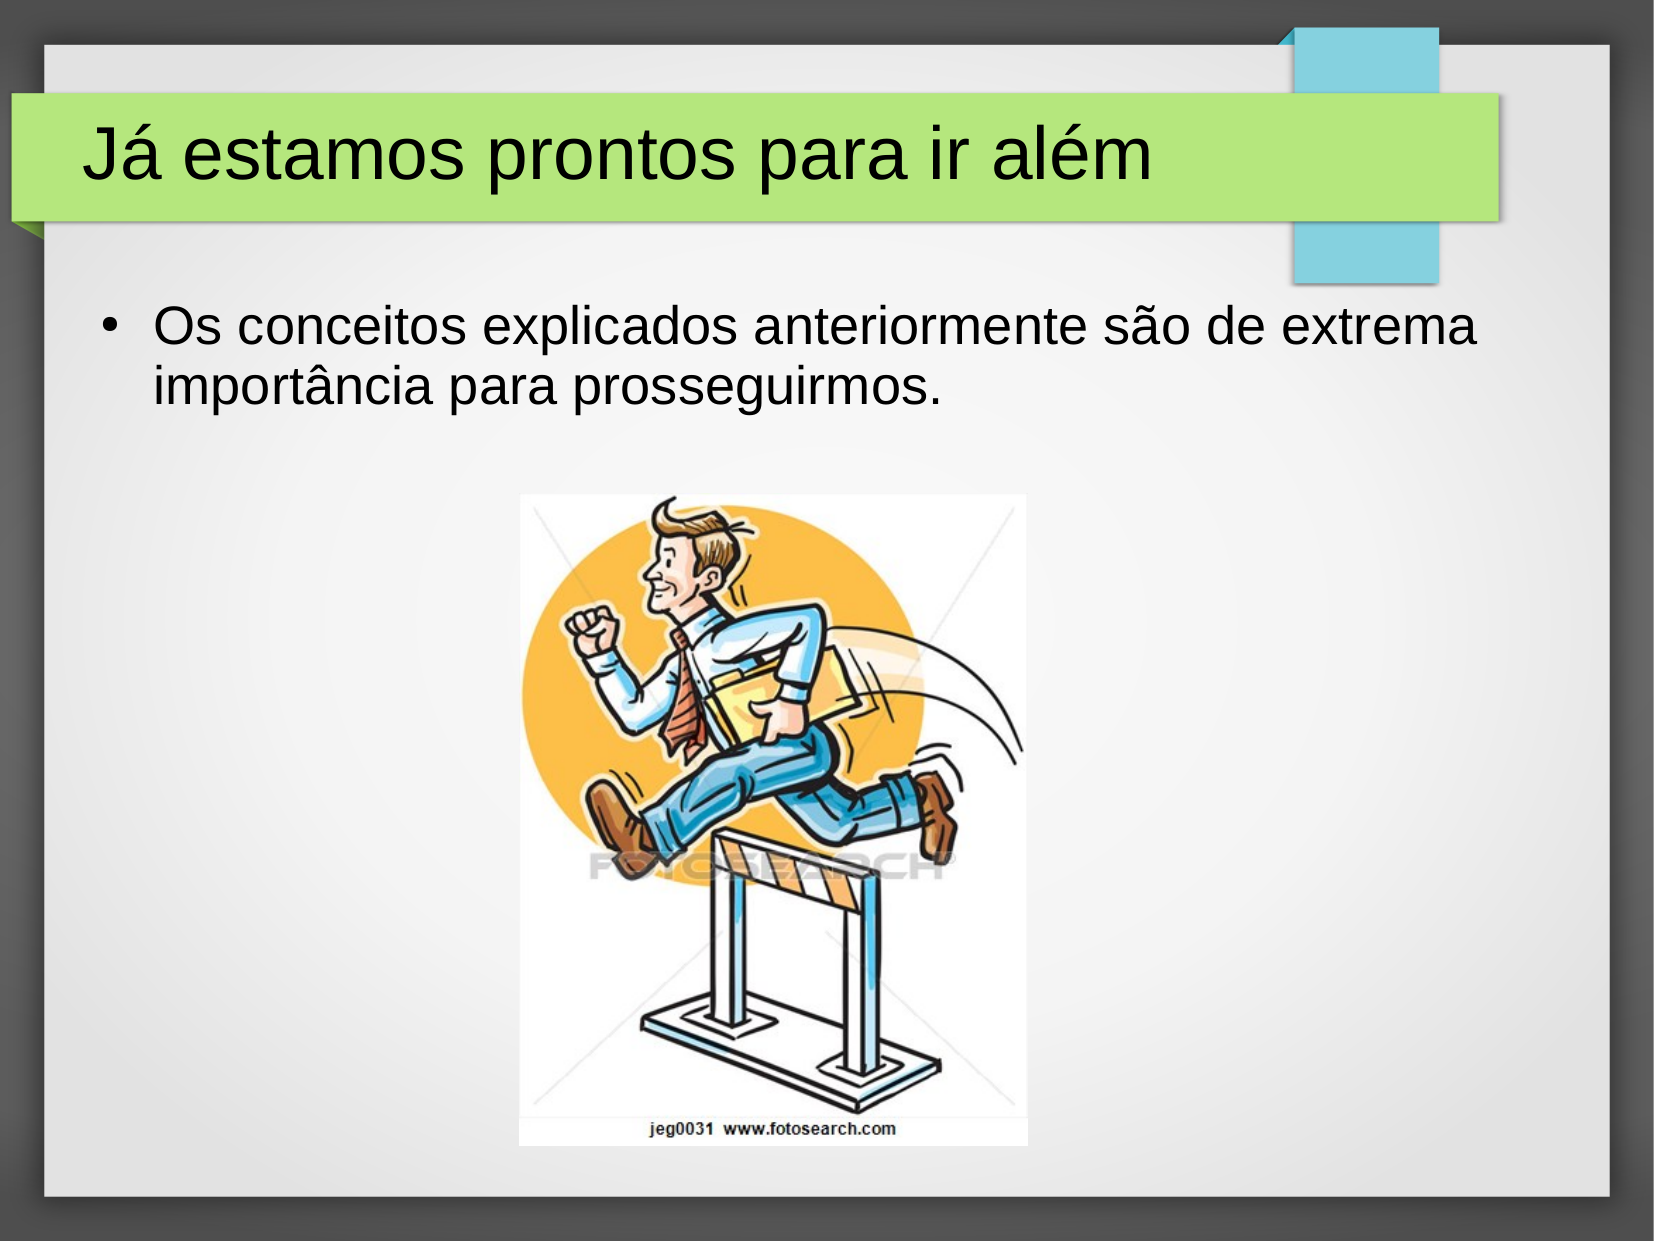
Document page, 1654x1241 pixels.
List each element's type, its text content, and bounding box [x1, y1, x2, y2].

list Os conceitos explicados anteriormente são de extrema importância para prosseguirmos. [82, 295, 1571, 485]
title Já estamos prontos para ir além [82, 94, 1264, 213]
picture [0, 0, 1654, 1241]
